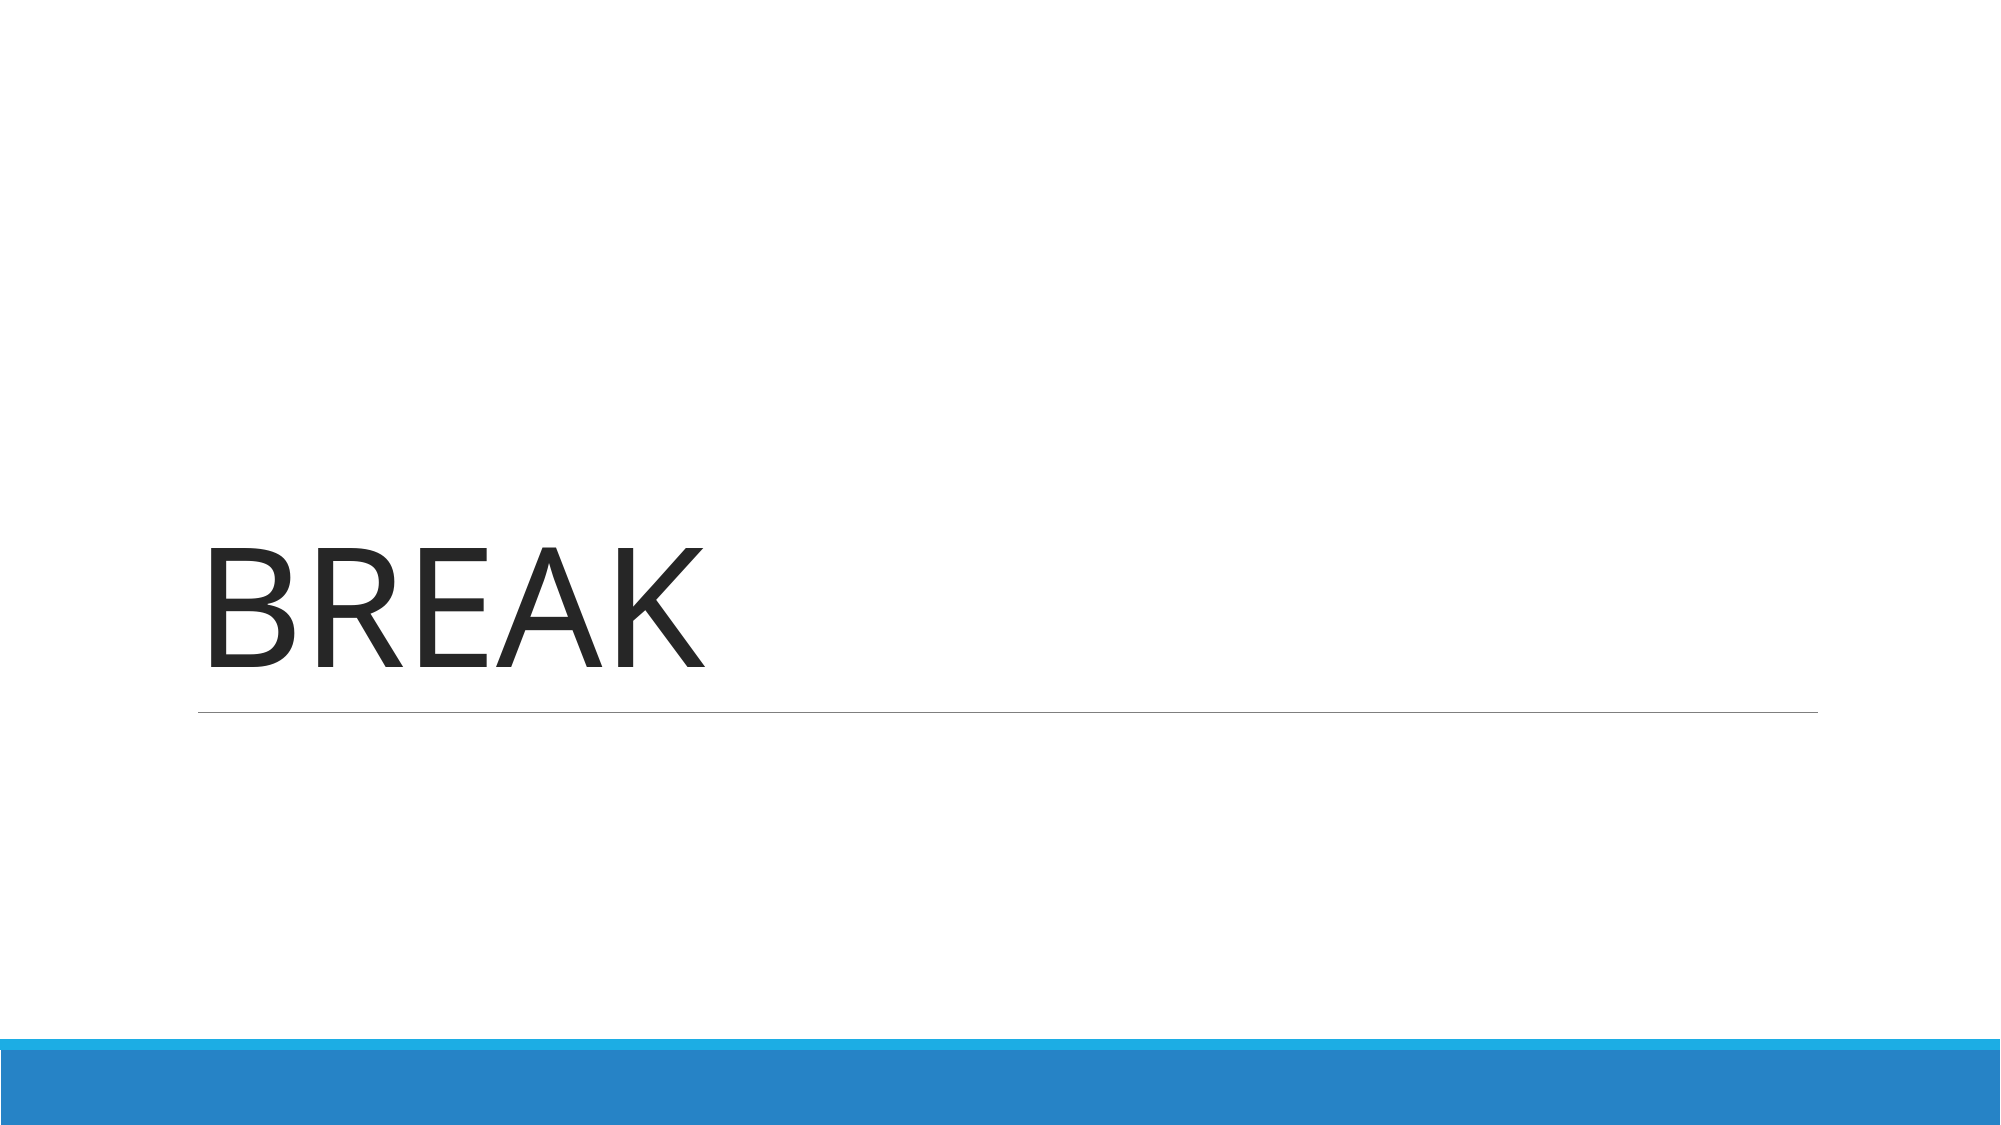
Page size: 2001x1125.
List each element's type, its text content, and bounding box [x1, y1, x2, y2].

title BREAK [180, 124, 1831, 710]
